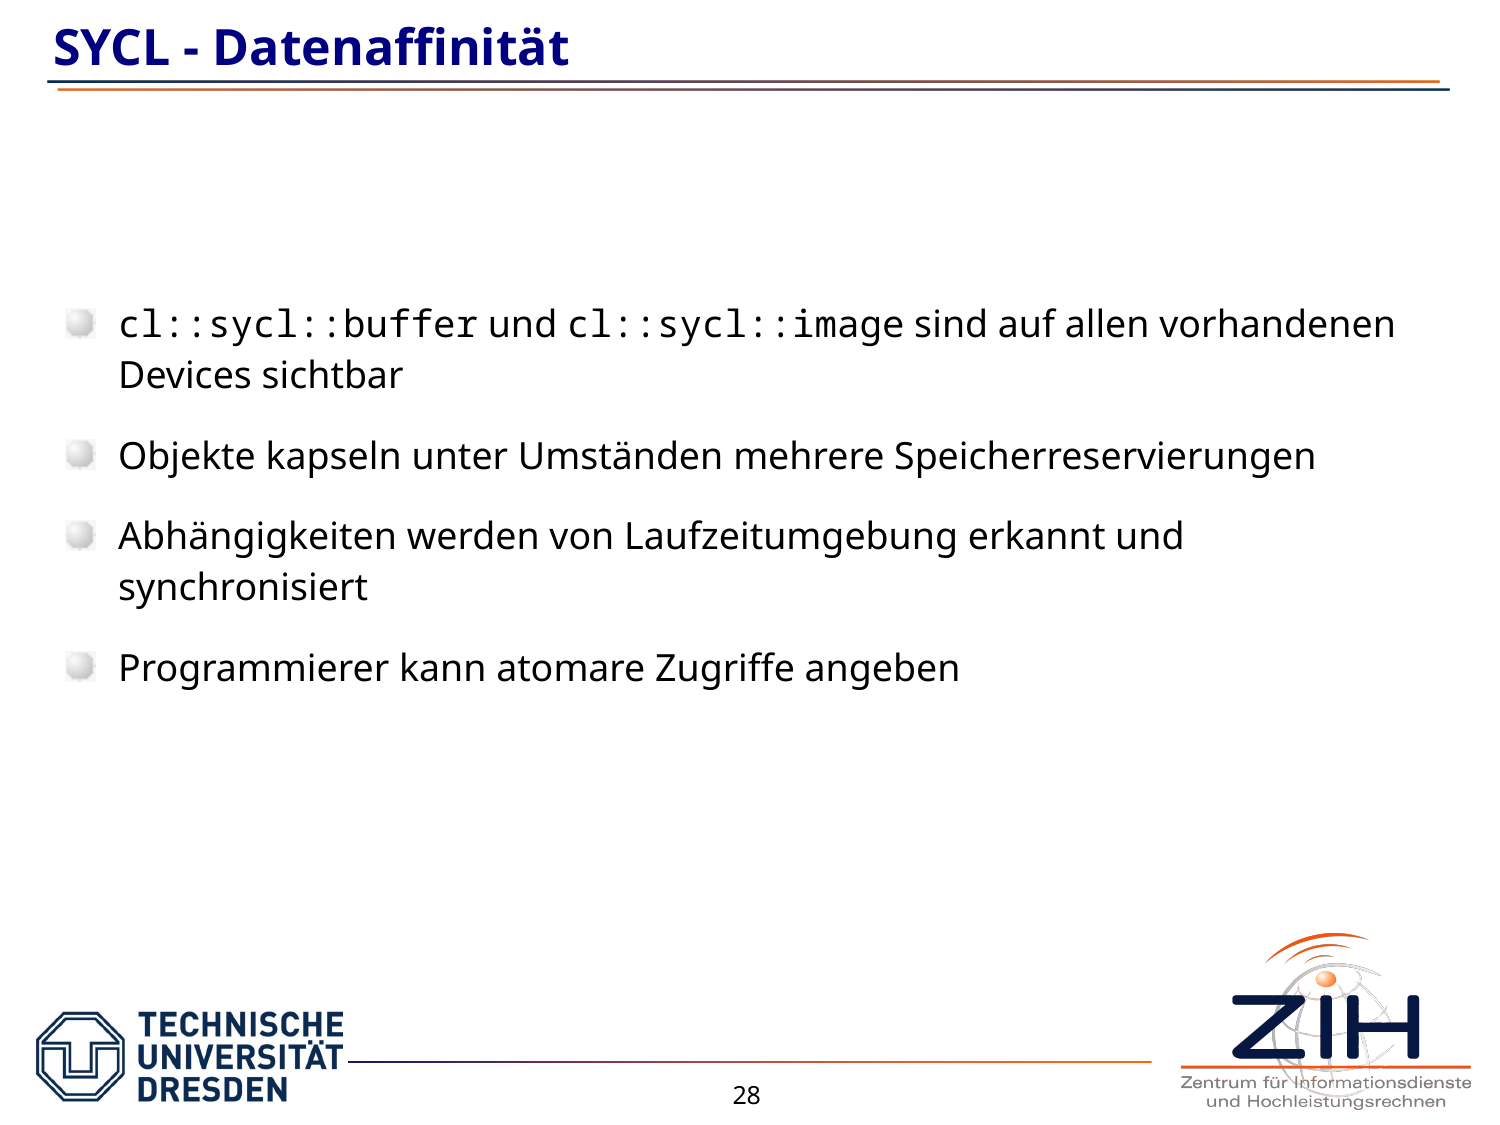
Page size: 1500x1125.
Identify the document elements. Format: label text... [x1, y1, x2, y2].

title SYCL - Datenaffinität [53, 12, 1453, 81]
list cl::sycl::buffer und cl::sycl::image sind auf allen vorhandenen Devices sichtbar Objekte kapseln unter Umständen mehrere Speicherreservierungen Abhängigkeiten werden von Laufzeitumgebung erkannt und synchronisiert Programmierer kann atomare Zugriffe angeben [29, 90, 1418, 901]
picture [35, 1011, 343, 1102]
picture [1181, 933, 1471, 1110]
picture [47, 80, 1450, 91]
